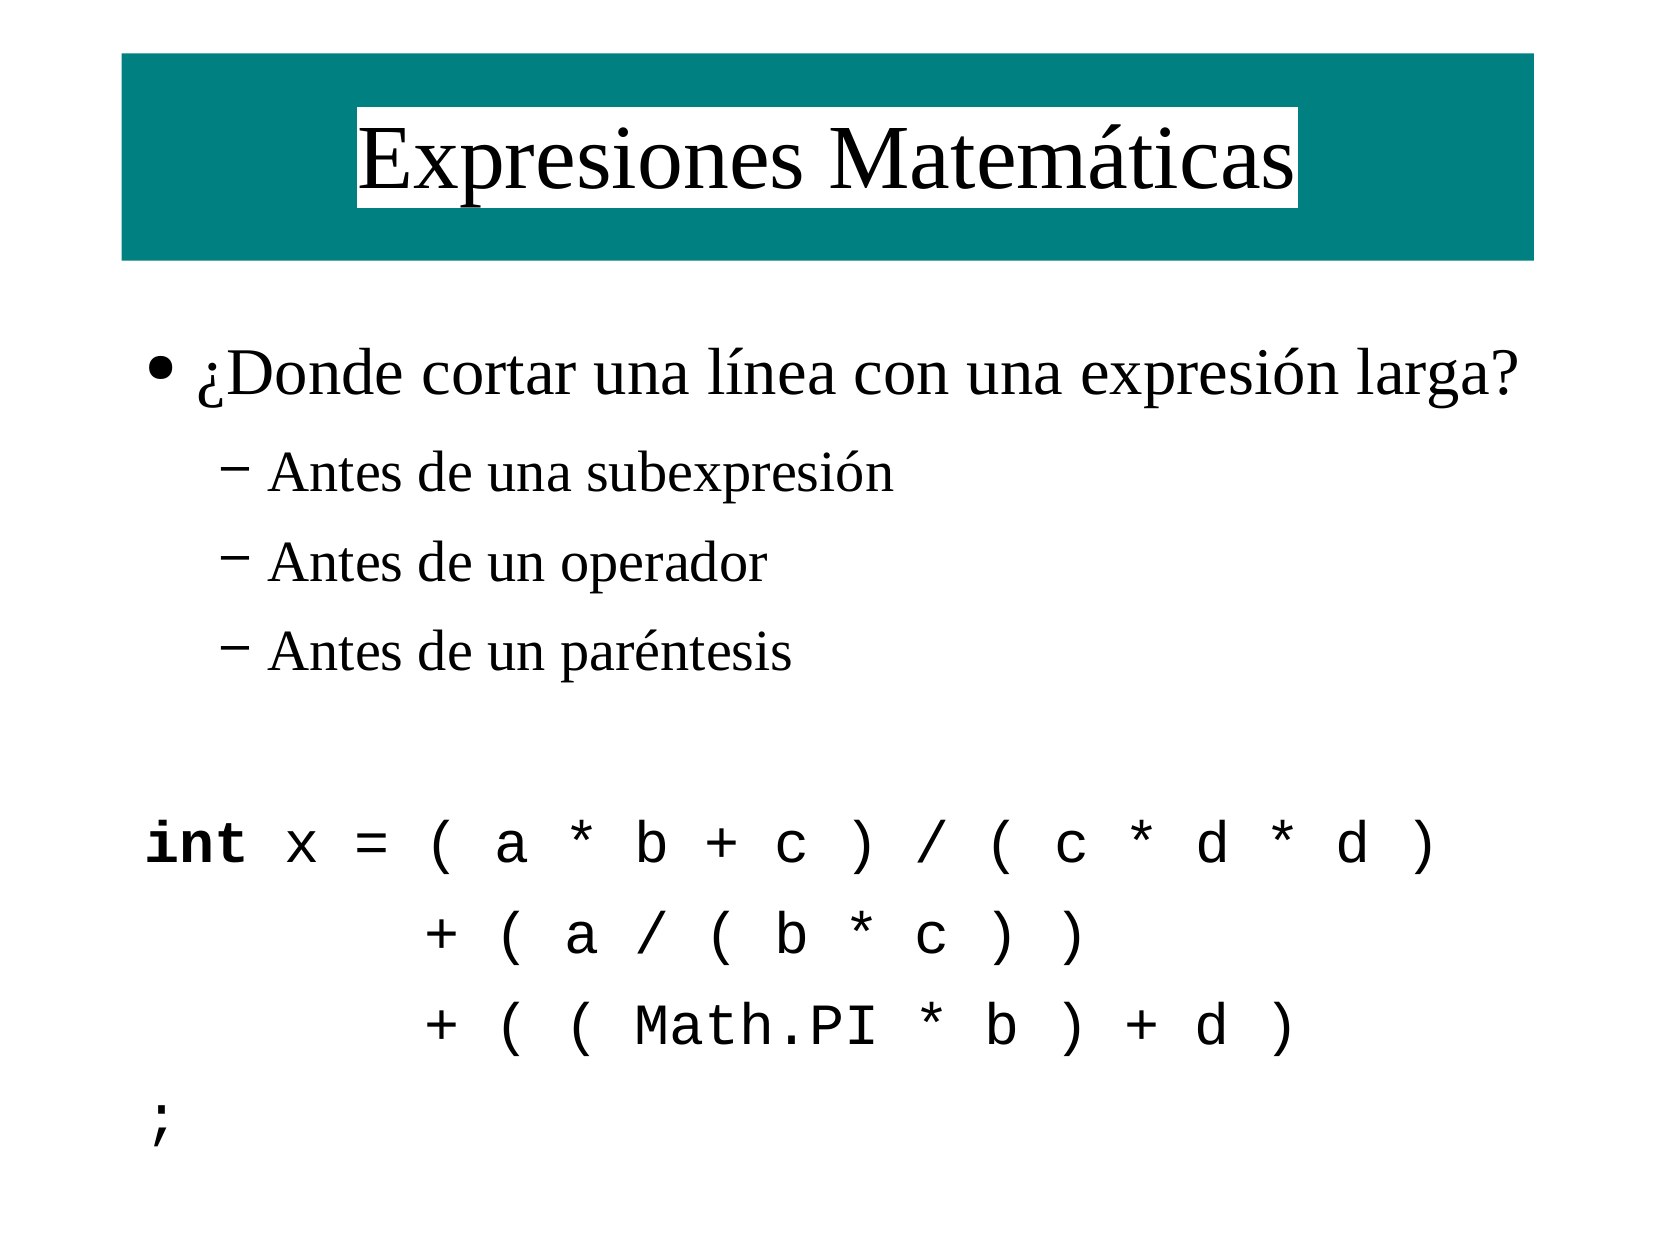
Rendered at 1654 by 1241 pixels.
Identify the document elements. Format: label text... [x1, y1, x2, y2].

text_box ¿Donde cortar una línea con una expresión larga? Antes de una subexpresión Antes de un operador Antes de un paréntesis int x = ( a * b + c ) / ( c * d * d ) + ( a / ( b * c ) ) + ( ( Math.PI * b ) + d ) ; [127, 333, 1540, 1149]
title Expresiones Matemáticas [121, 53, 1534, 261]
